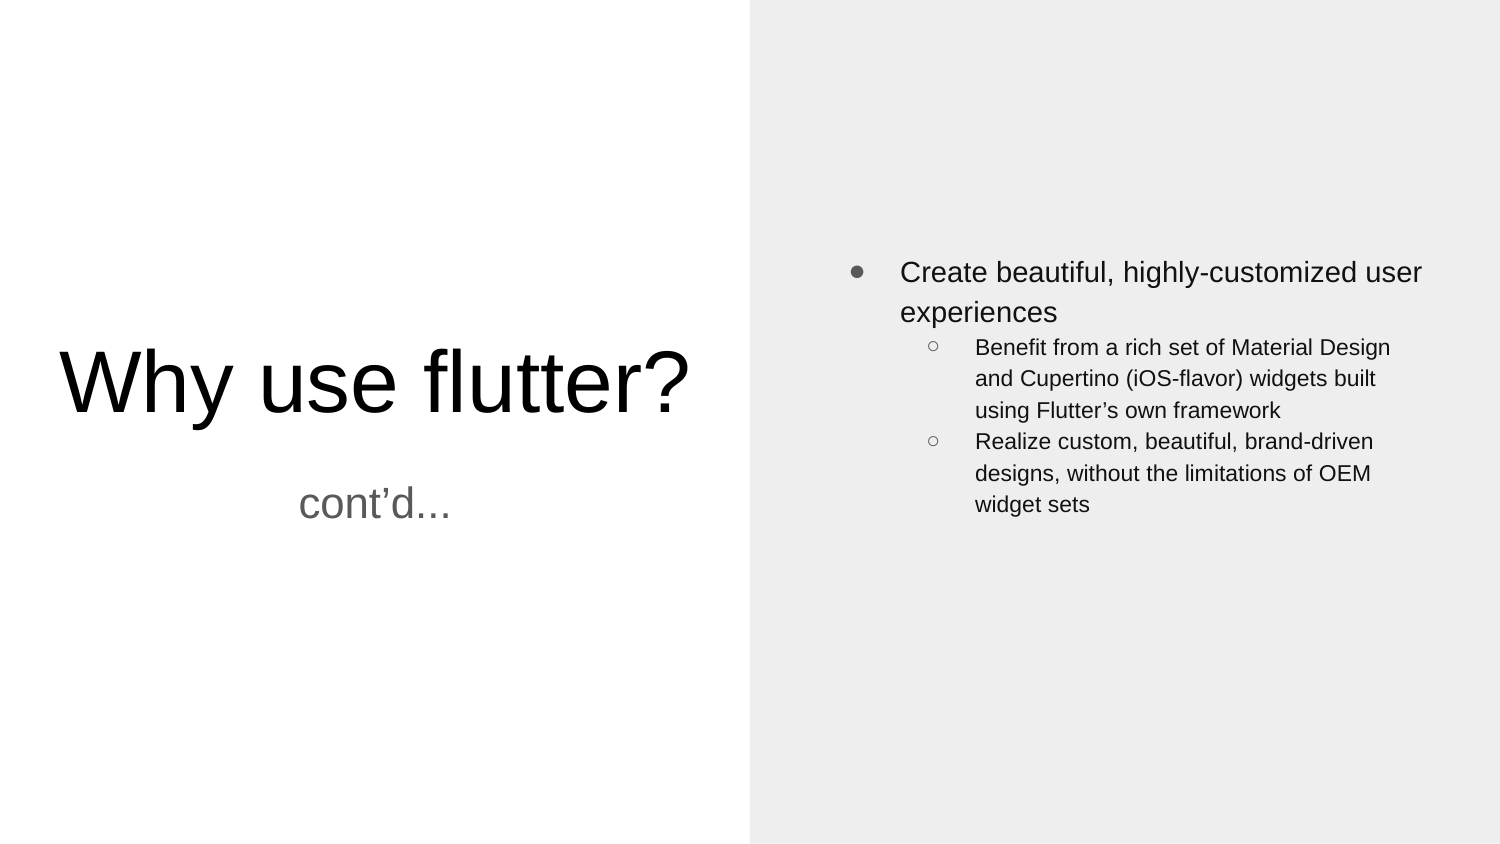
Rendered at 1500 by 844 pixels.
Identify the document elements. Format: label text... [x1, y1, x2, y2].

subtitle cont’d... [43, 459, 708, 663]
title Why use flutter? [43, 202, 708, 446]
list Create beautiful, highly-customized user experiences Benefit from a rich set of Material Design and Cupertino (iOS-flavor) widgets built using Flutter’s own framework Realize custom, beautiful, brand-driven designs, without the limitations of OEM widget sets [810, 118, 1440, 725]
